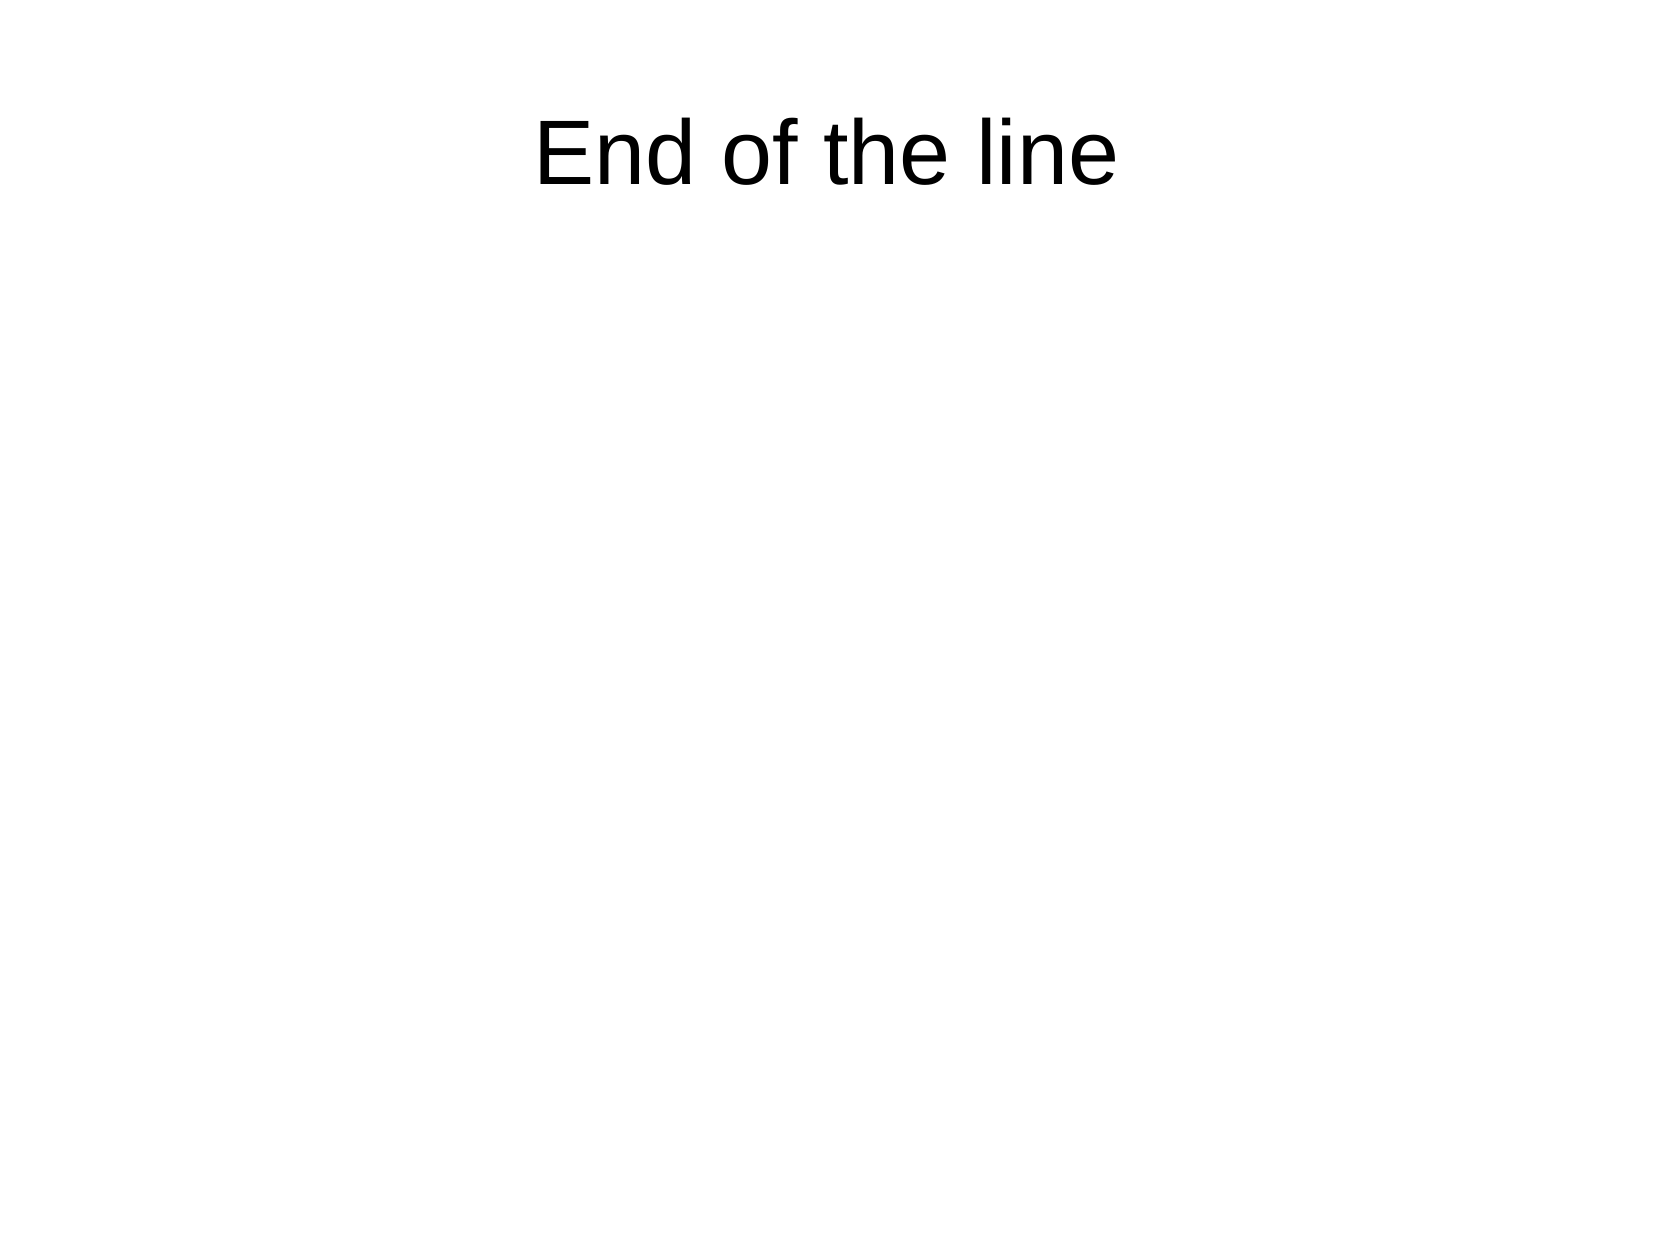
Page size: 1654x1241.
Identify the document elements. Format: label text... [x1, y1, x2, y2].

title End of the line [82, 49, 1571, 257]
